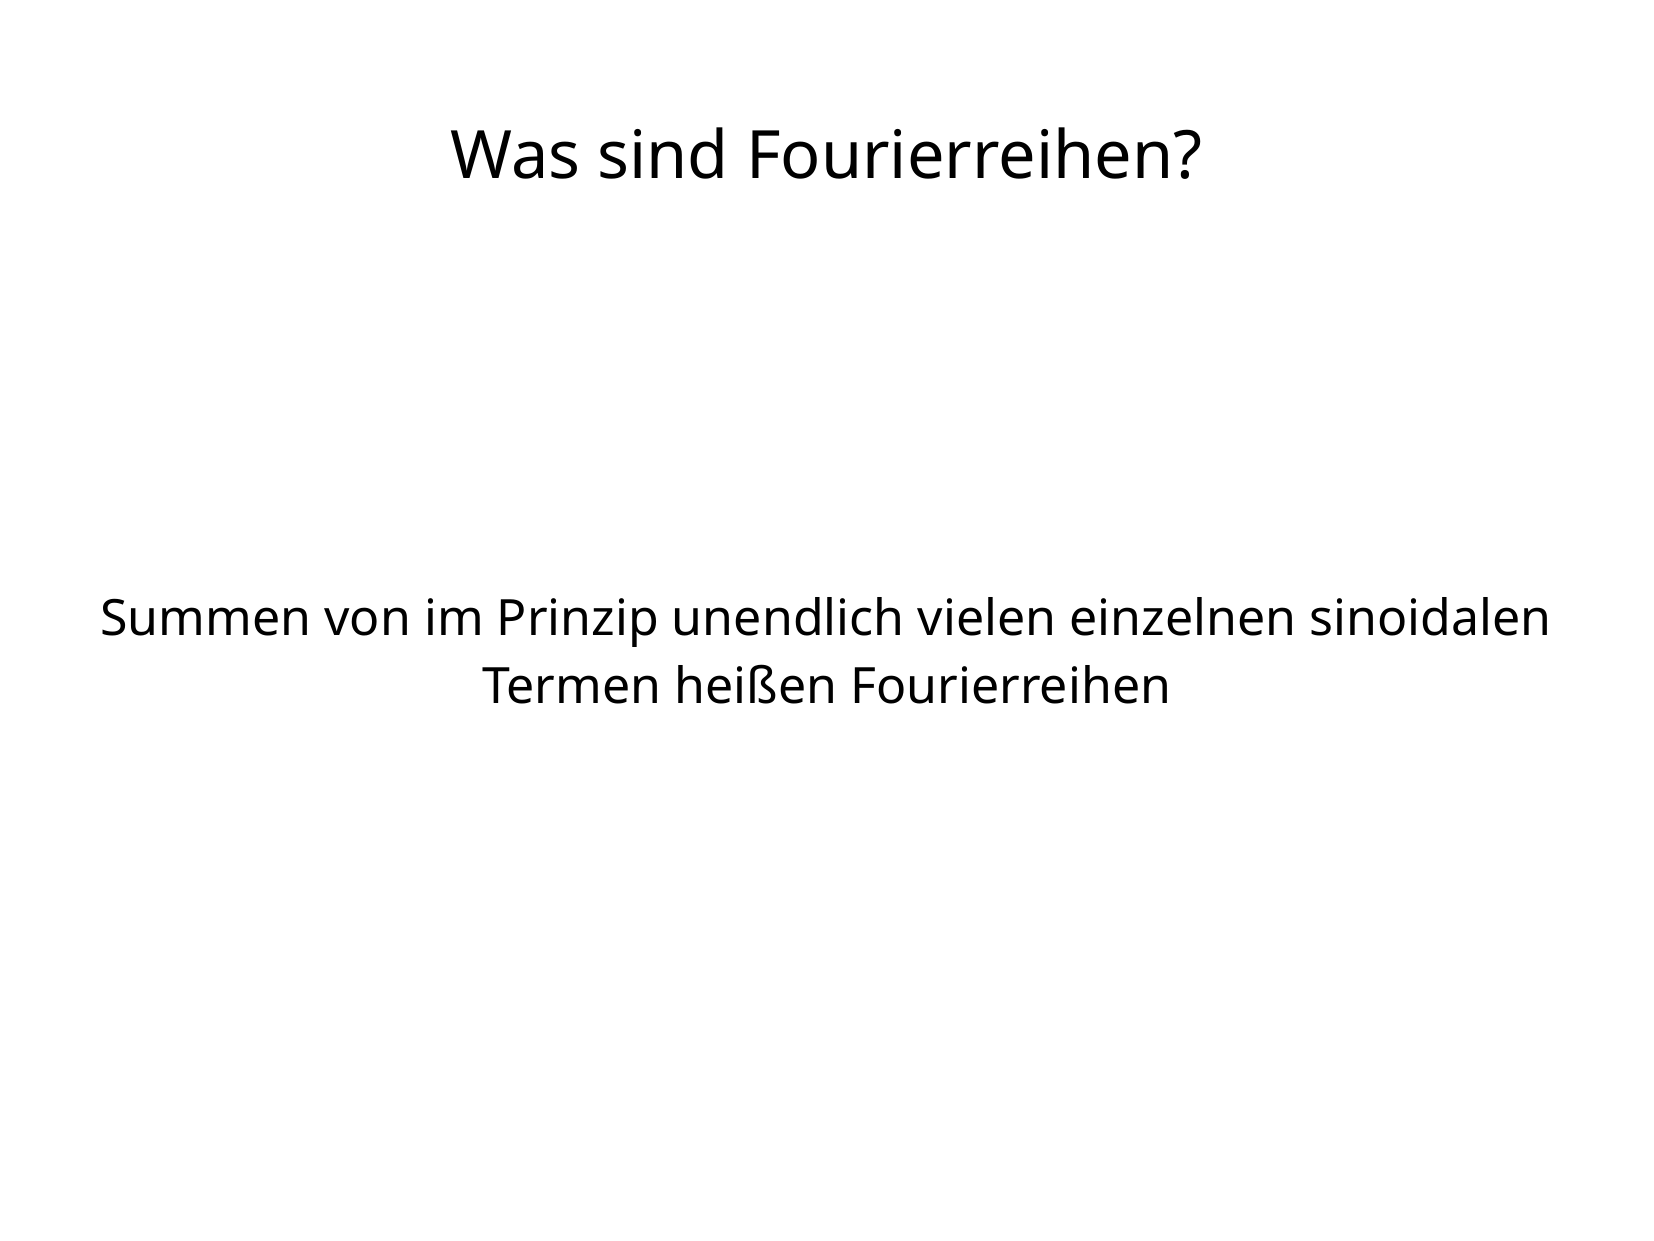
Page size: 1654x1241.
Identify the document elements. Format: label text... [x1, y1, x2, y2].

title Was sind Fourierreihen? [82, 49, 1571, 257]
subtitle Summen von im Prinzip unendlich vielen einzelnen sinoidalen Termen heißen Fourierreihen [82, 290, 1571, 1010]
